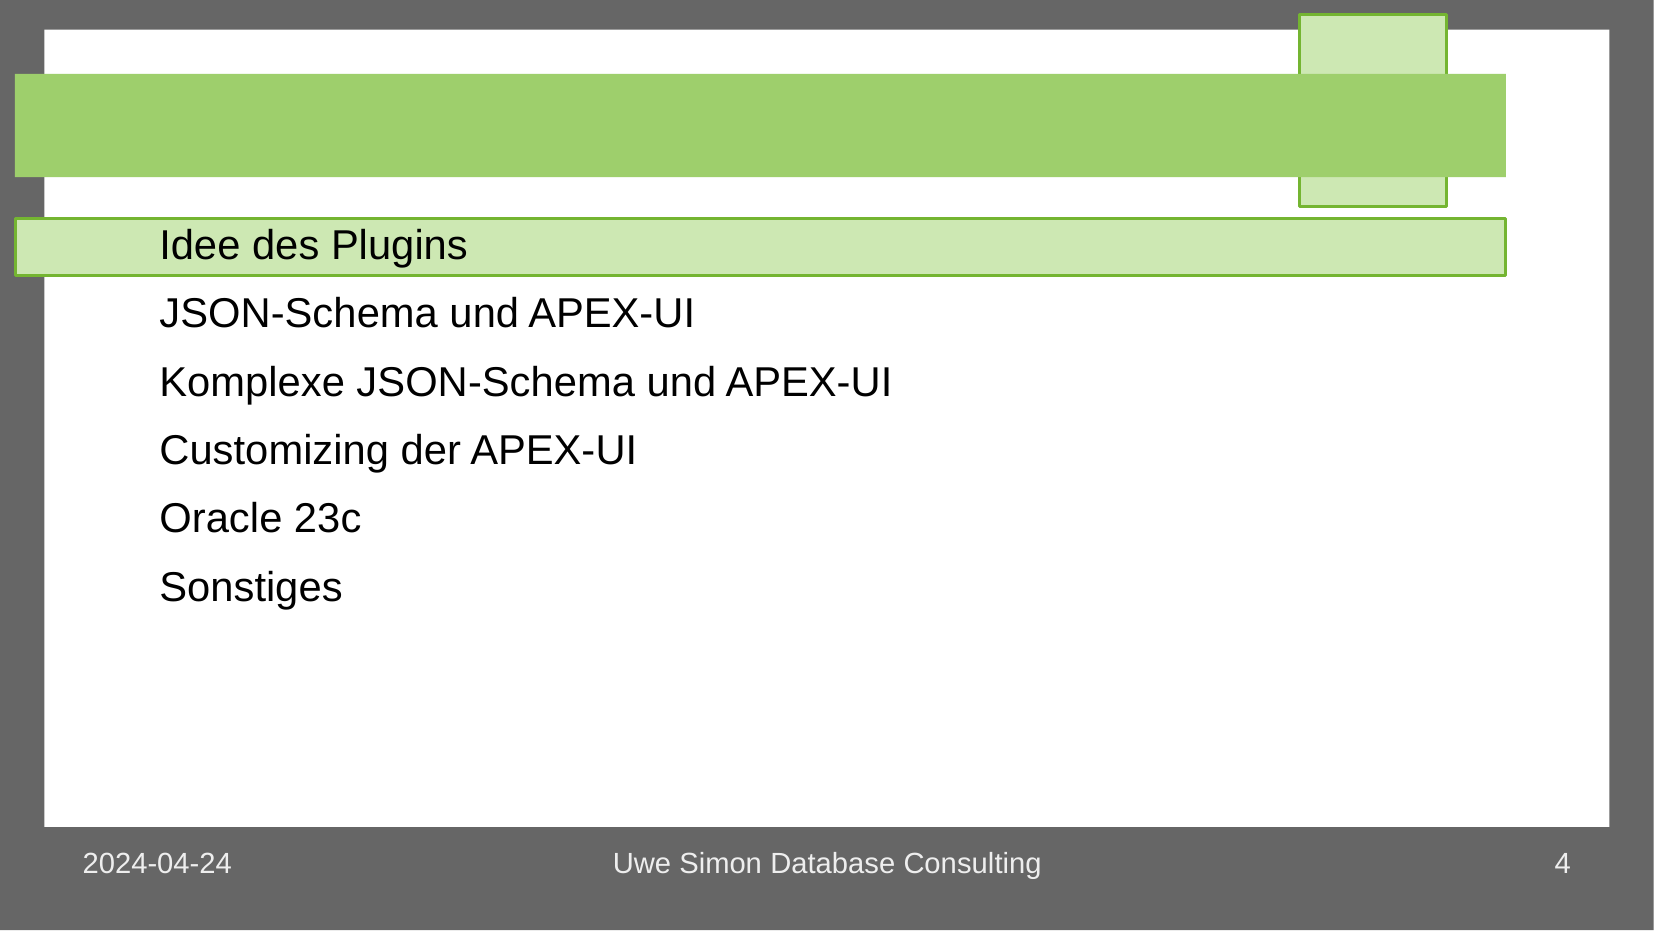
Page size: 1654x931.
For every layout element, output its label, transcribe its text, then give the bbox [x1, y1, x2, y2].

list Idee des Plugins JSON-Schema und APEX-UI Komplexe JSON-Schema und APEX-UI Customizing der APEX-UI Oracle 23c Sonstiges [88, 221, 1565, 813]
text_box [15, 218, 1506, 276]
